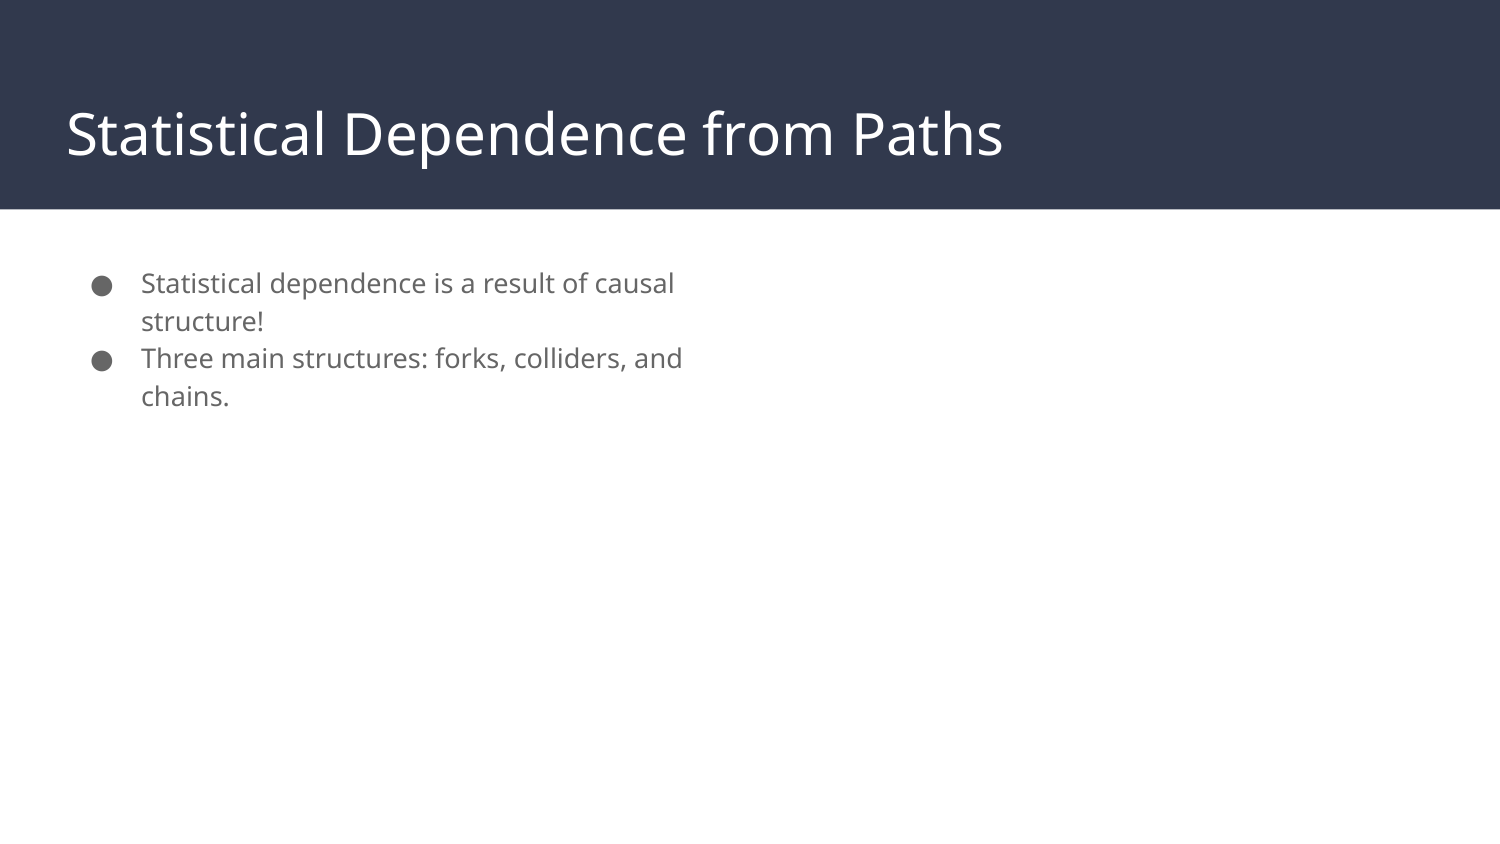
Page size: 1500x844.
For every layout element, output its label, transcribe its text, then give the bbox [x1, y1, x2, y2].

list Statistical dependence is a result of causal structure! Three main structures: forks, colliders, and chains. [51, 247, 708, 752]
title Statistical Dependence from Paths [51, 82, 1449, 185]
